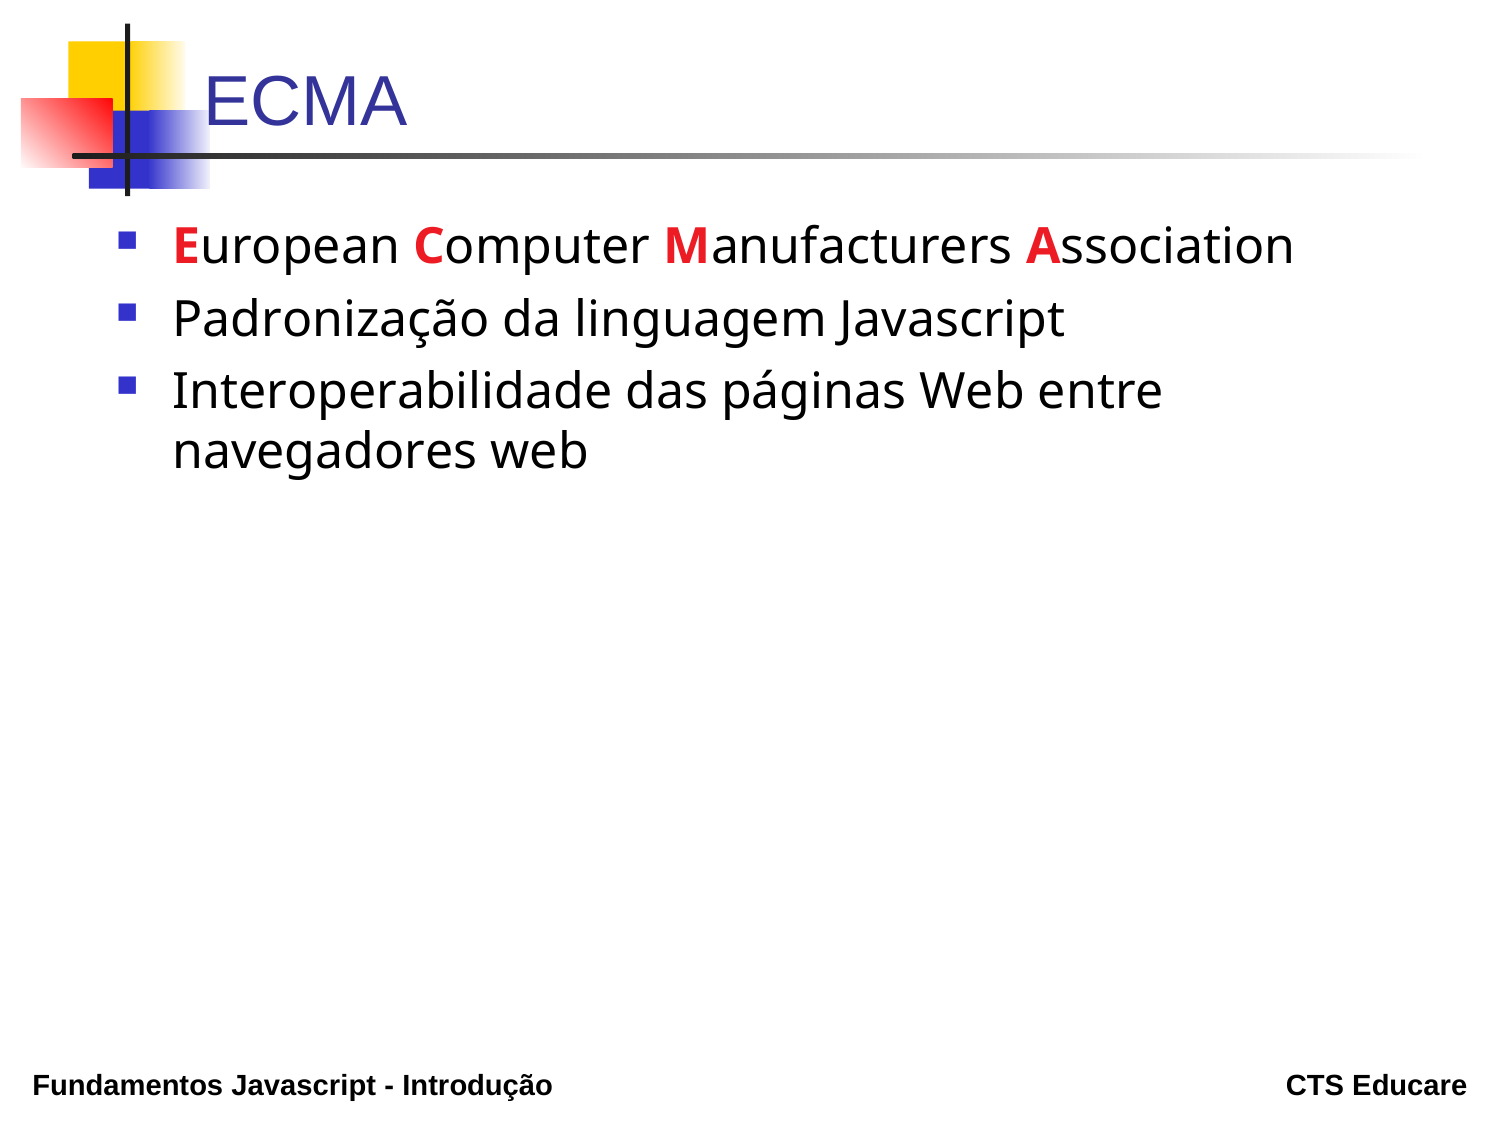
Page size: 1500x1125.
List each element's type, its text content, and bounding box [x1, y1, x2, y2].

list European Computer Manufacturers Association Padronização da linguagem Javascript Interoperabilidade das páginas Web entre navegadores web [100, 206, 1447, 1024]
title ECMA [188, 46, 1468, 149]
